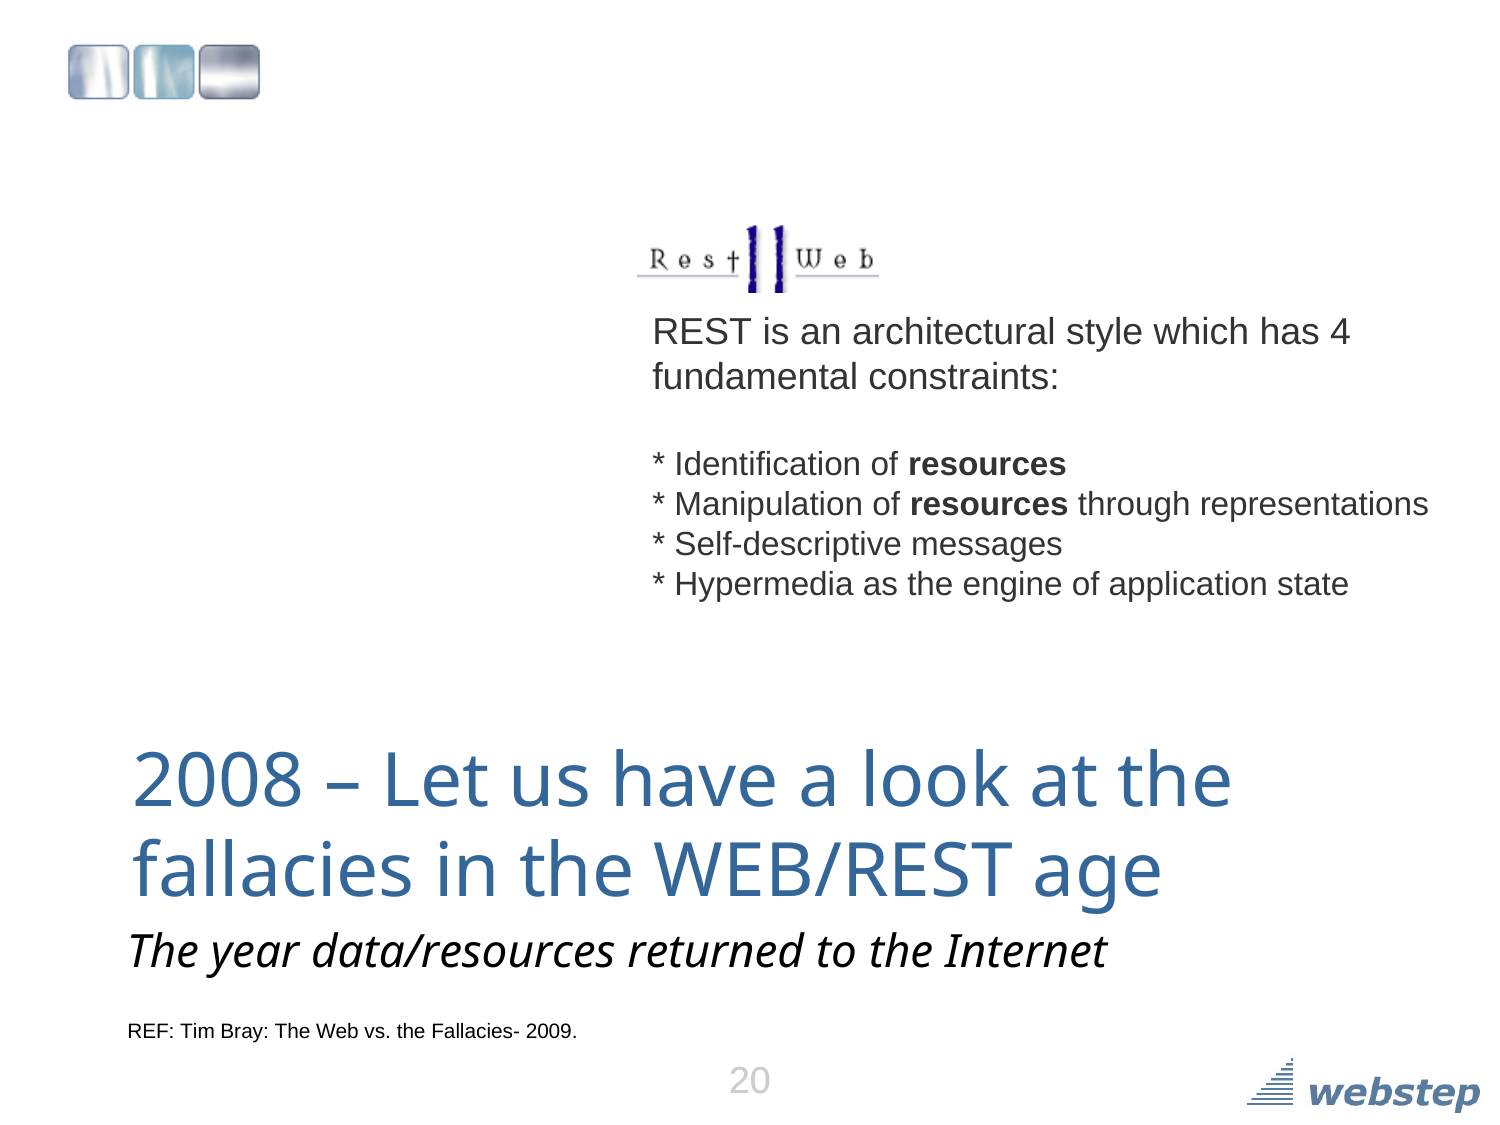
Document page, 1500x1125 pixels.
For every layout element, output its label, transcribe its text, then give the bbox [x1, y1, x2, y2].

text_box <number> [719, 1047, 781, 1107]
text_box REF: Tim Bray: The Web vs. the Fallacies- 2009. [112, 1010, 601, 1051]
text_box 2008 – Let us have a look at the fallacies in the WEB/REST age The year data/resources returned to the Internet [118, 722, 1394, 1125]
picture [64, 42, 266, 104]
picture [1394, 1047, 1495, 1118]
text_box REST is an architectural style which has 4 fundamental constraints: * Identification of resources * Manipulation of resources through representations * Self-descriptive messages * Hypermedia as the engine of application state [637, 299, 1500, 610]
picture [637, 224, 879, 293]
